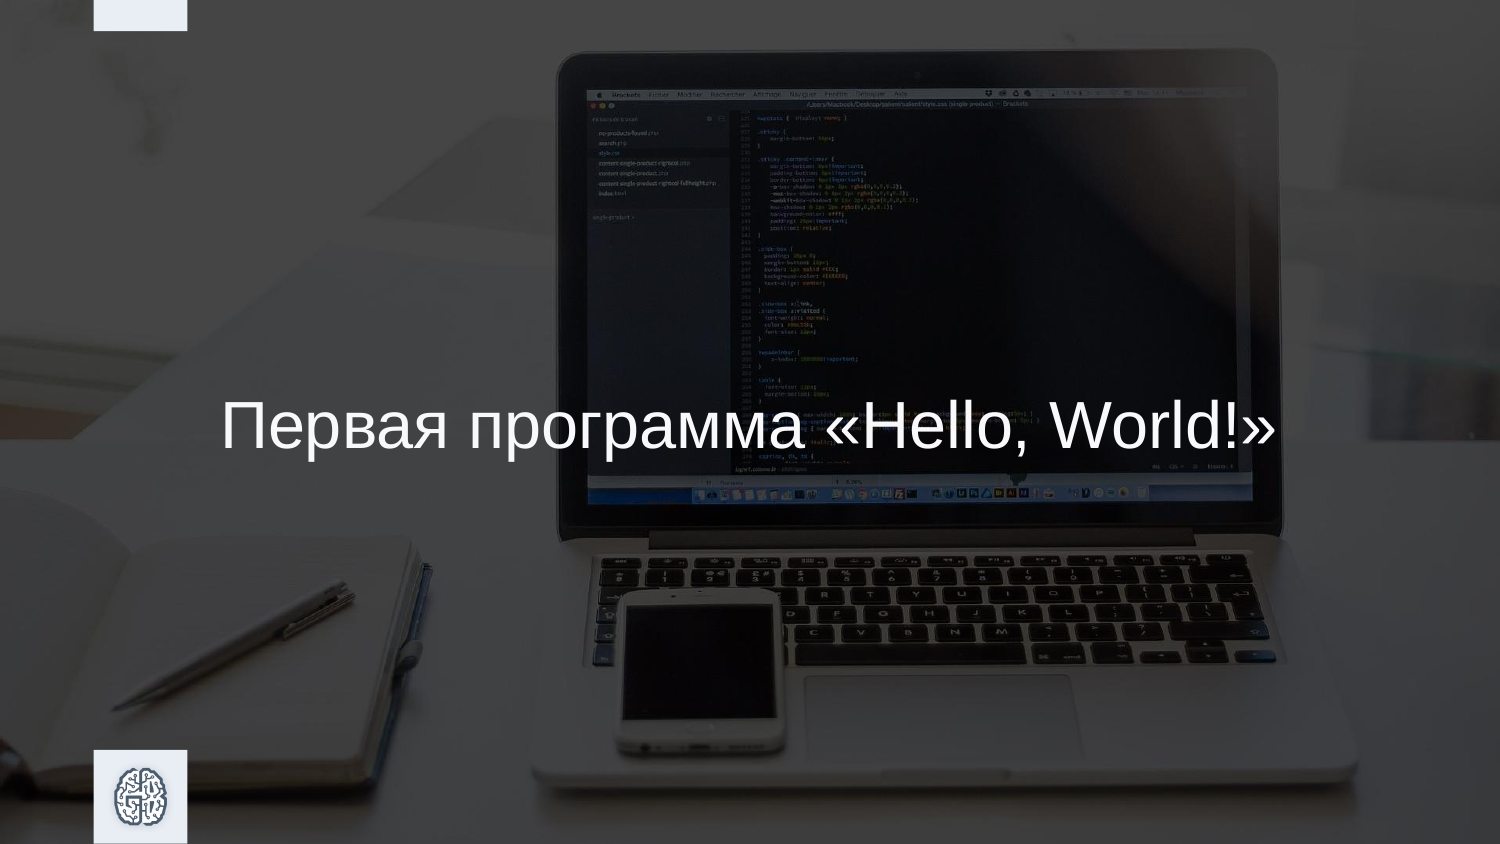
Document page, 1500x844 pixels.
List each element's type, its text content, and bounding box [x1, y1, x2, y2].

text_box Первая программа «Hello, World!» [187, 93, 1312, 750]
picture [0, 0, 1500, 844]
picture [106, 760, 175, 834]
